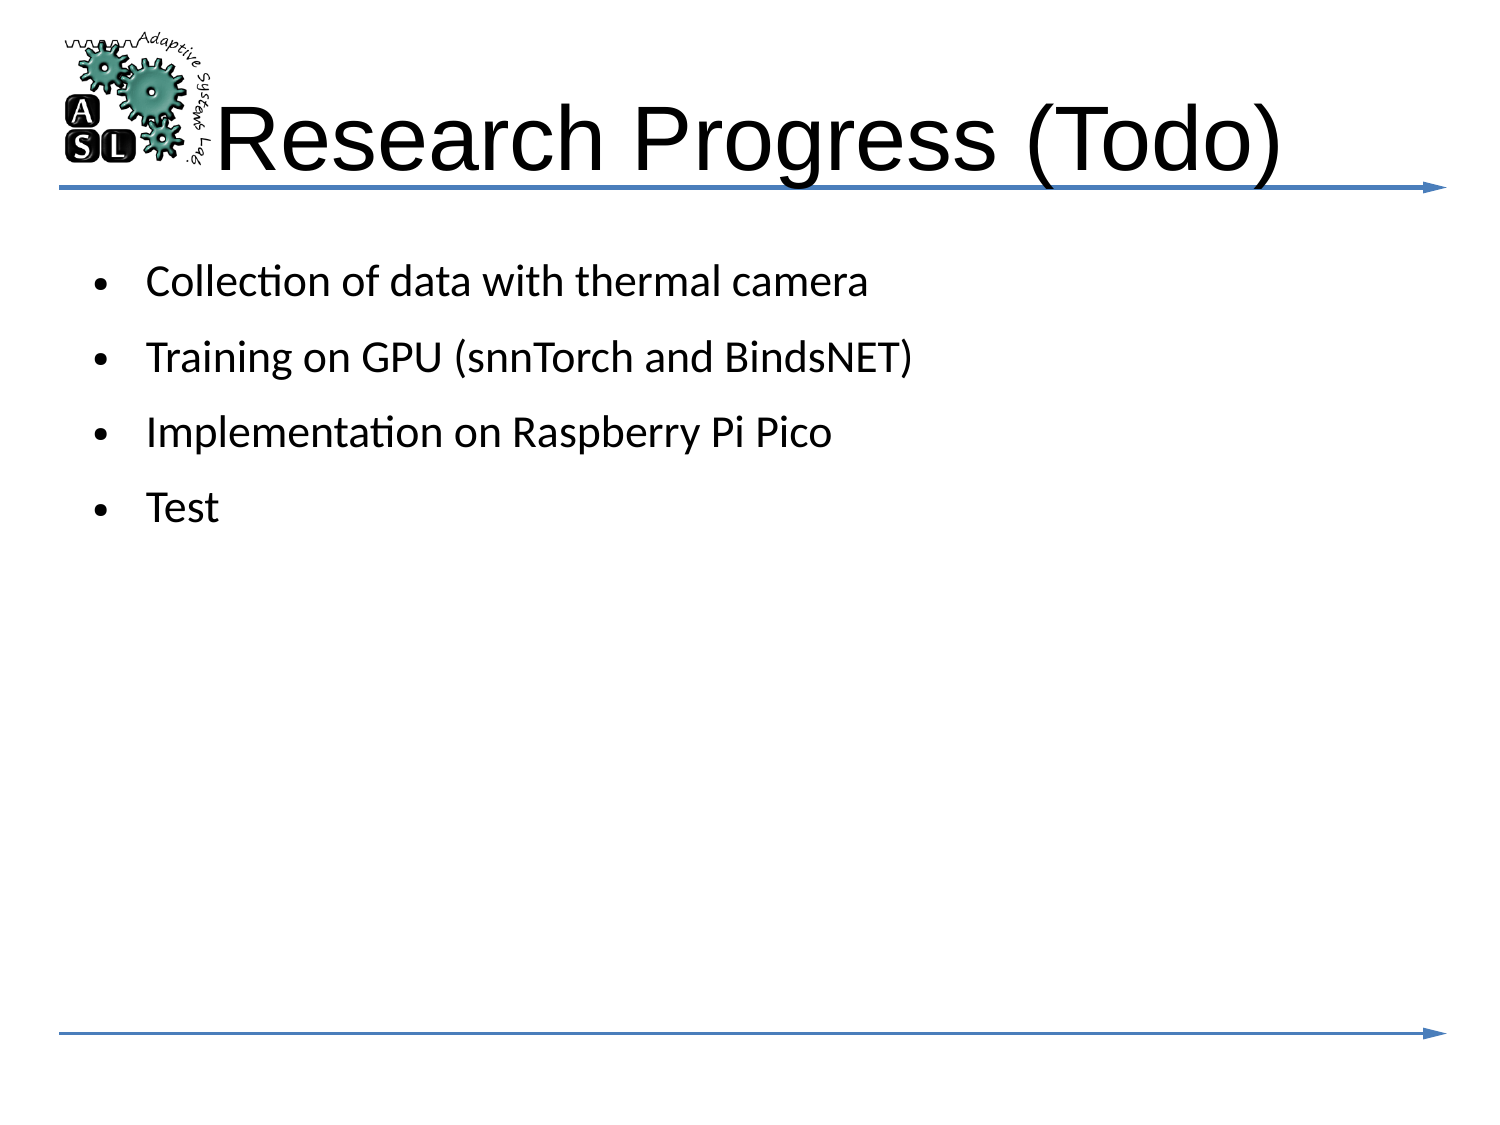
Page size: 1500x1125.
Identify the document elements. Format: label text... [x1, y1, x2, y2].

list Collection of data with thermal camera Training on GPU (snnTorch and BindsNET) Implementation on Raspberry Pi Pico Test [75, 262, 1425, 1005]
title Research Progress (Todo) [75, 45, 1425, 233]
picture [58, 30, 211, 169]
